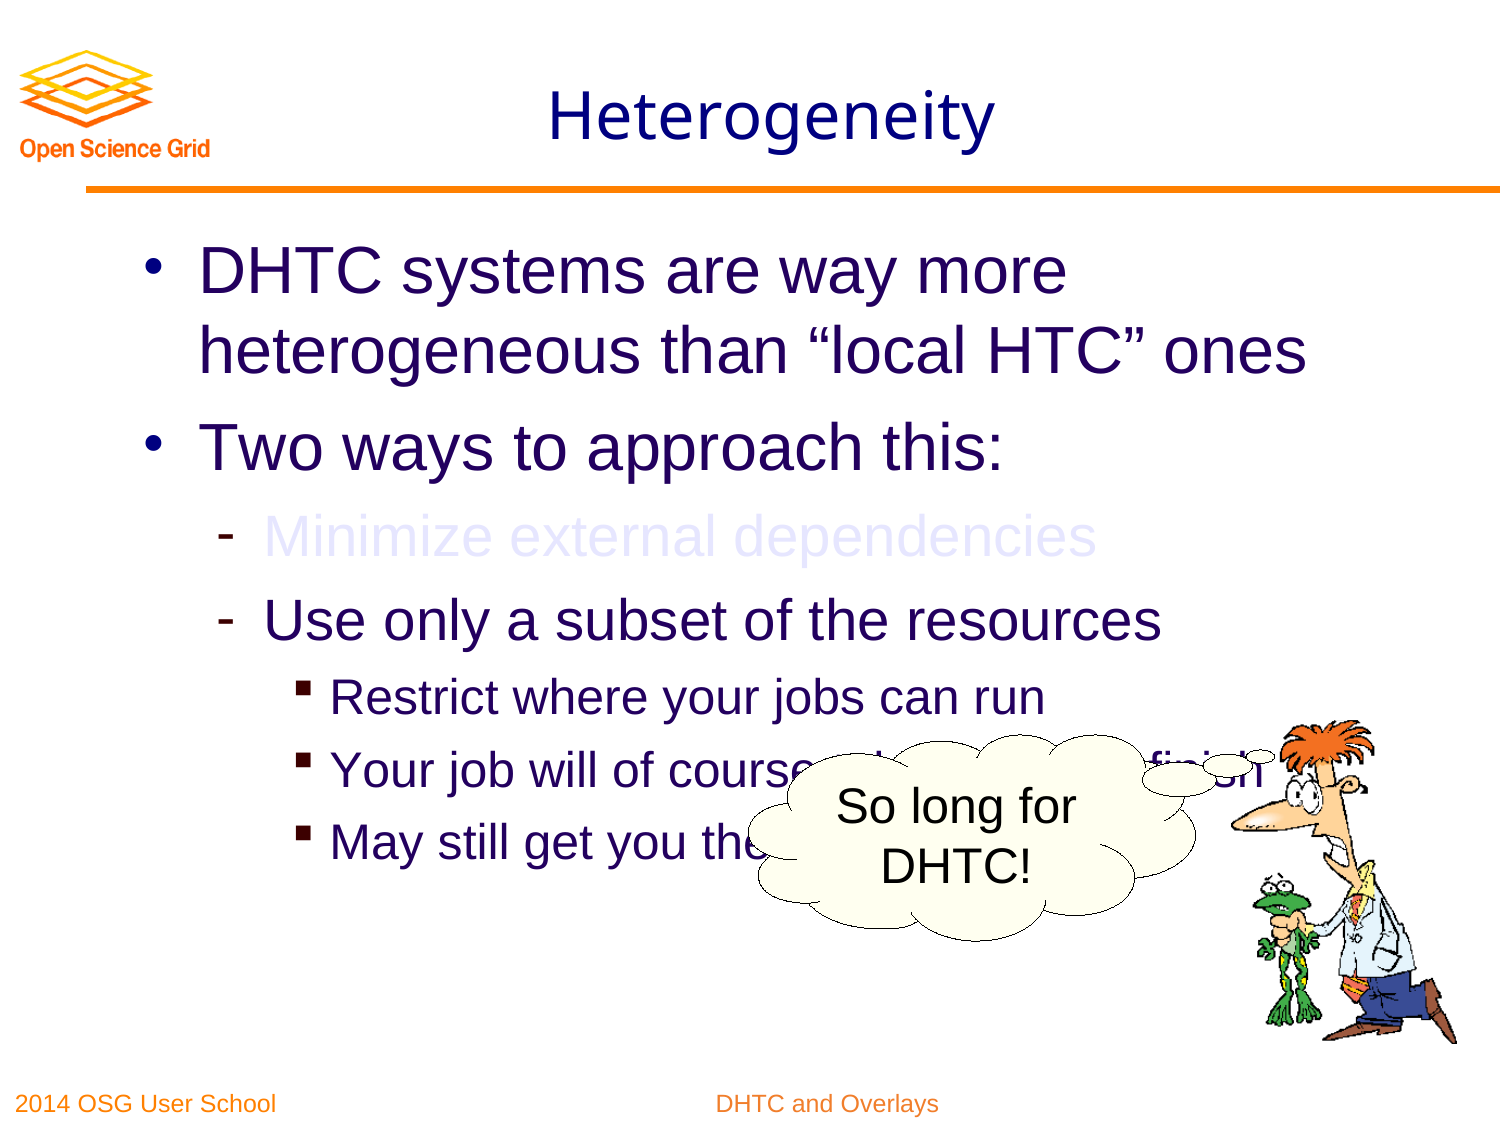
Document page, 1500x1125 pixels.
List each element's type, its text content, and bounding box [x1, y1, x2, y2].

picture [1231, 719, 1457, 1044]
list DHTC systems are way more heterogeneous than “local HTC” ones Two ways to approach this: Minimize external dependencies Use only a subset of the resources Restrict where your jobs can run Your job will of course take longer to finish May still get you the result sooner [127, 218, 1403, 1073]
title Heterogeneity [201, 18, 1342, 207]
text_box So long for DHTC! [748, 734, 1275, 942]
picture [0, 27, 201, 179]
